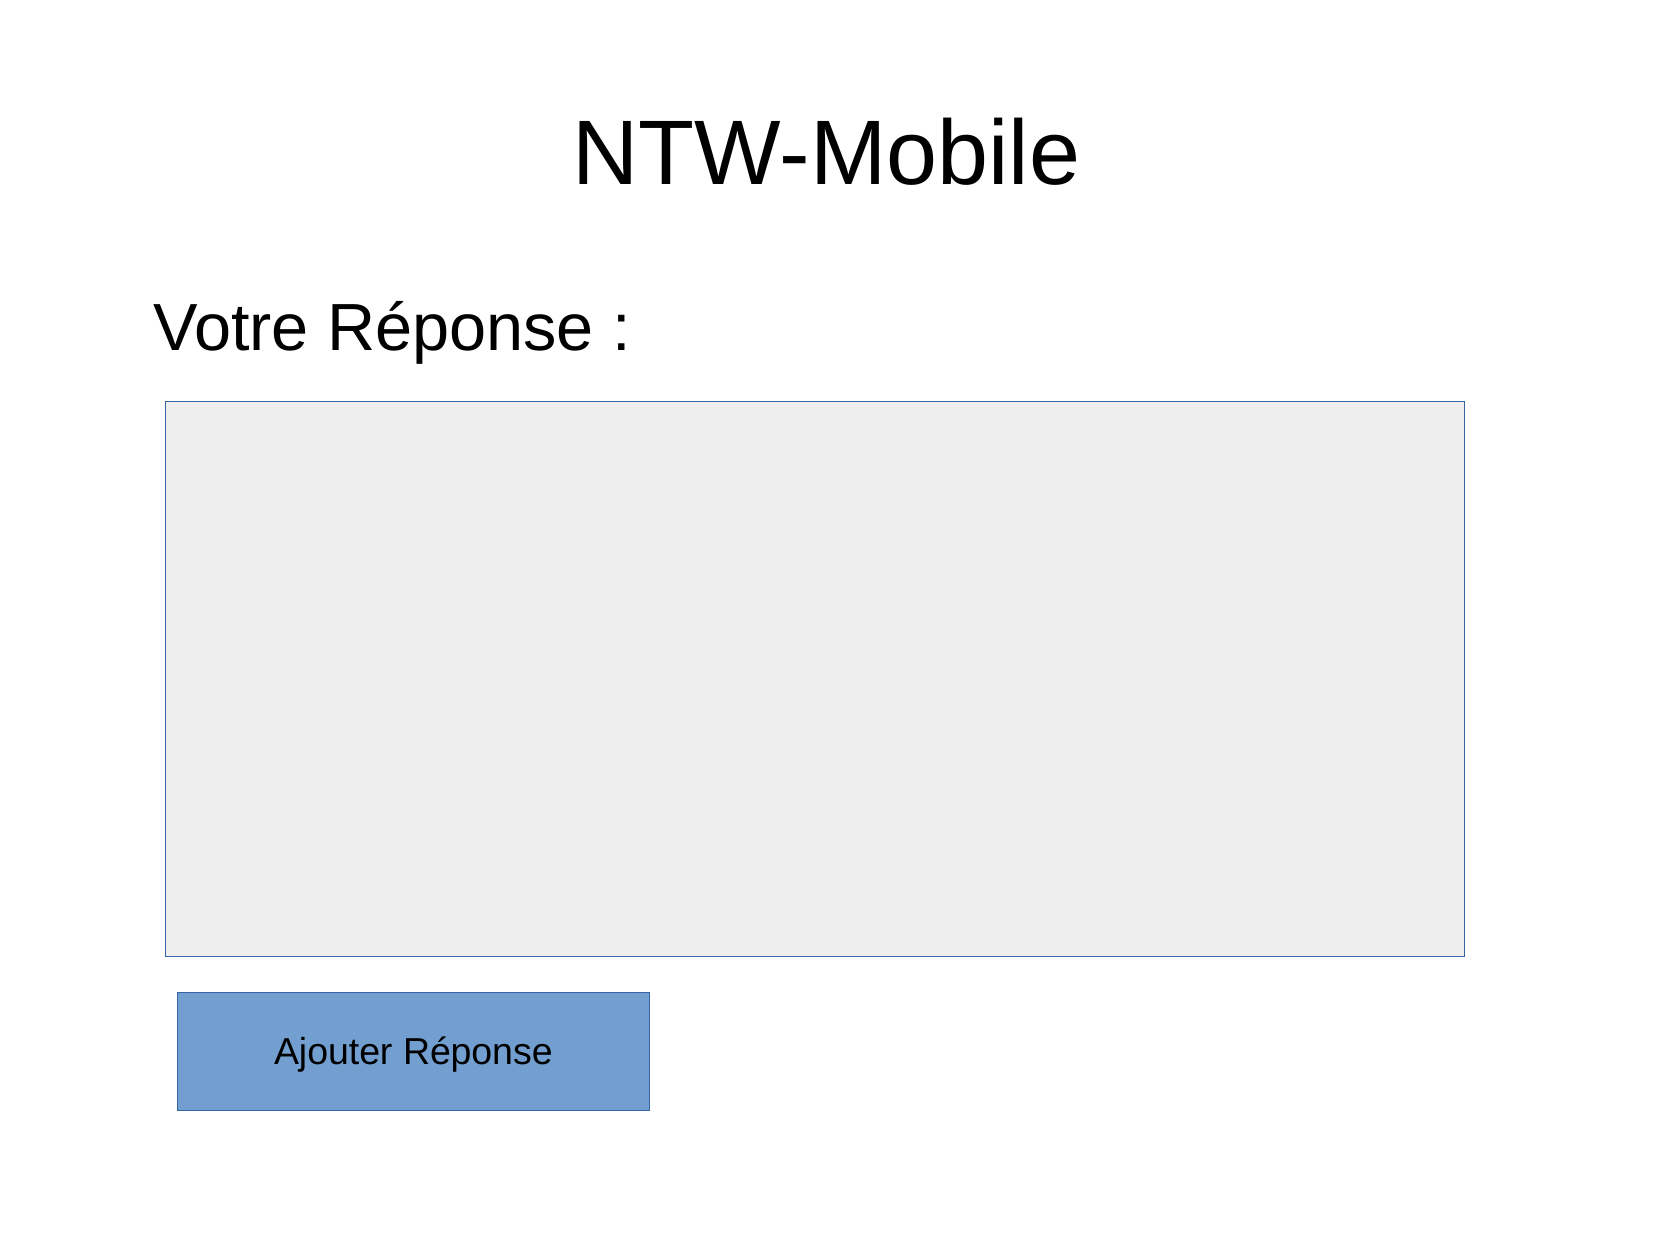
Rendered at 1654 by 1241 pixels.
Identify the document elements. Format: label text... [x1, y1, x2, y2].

list Votre Réponse : [82, 290, 1571, 1010]
text_box Ajouter Réponse [177, 992, 650, 1111]
text_box [165, 401, 1465, 957]
title NTW-Mobile [82, 49, 1571, 257]
